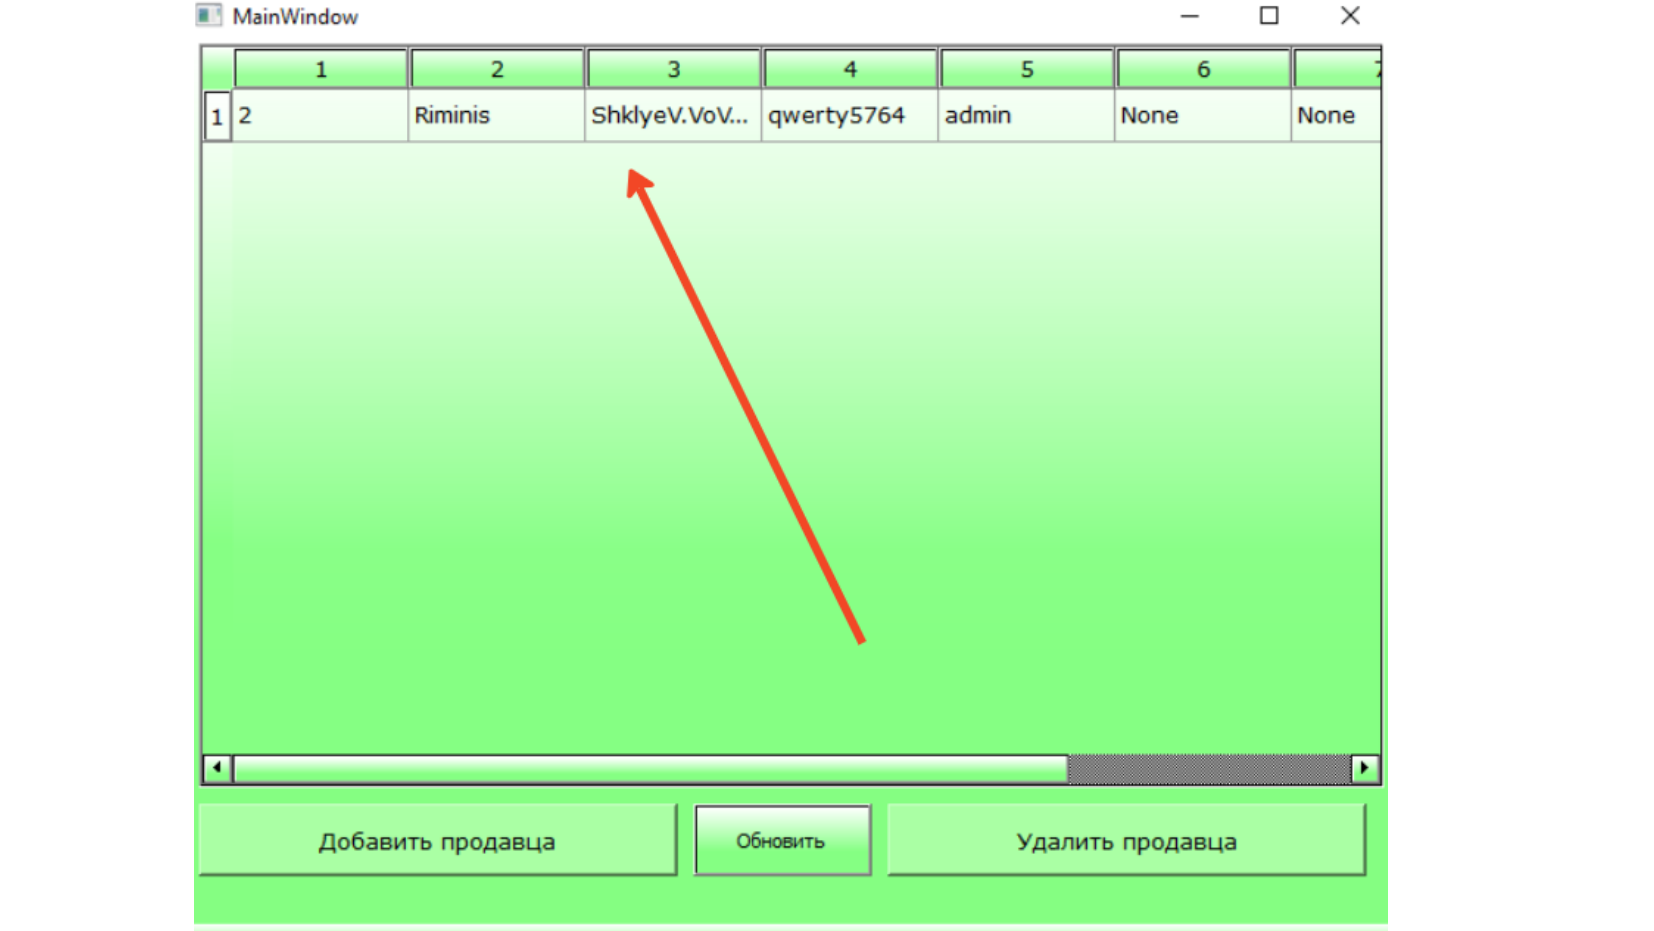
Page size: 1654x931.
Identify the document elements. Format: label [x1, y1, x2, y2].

picture [194, 0, 1388, 931]
